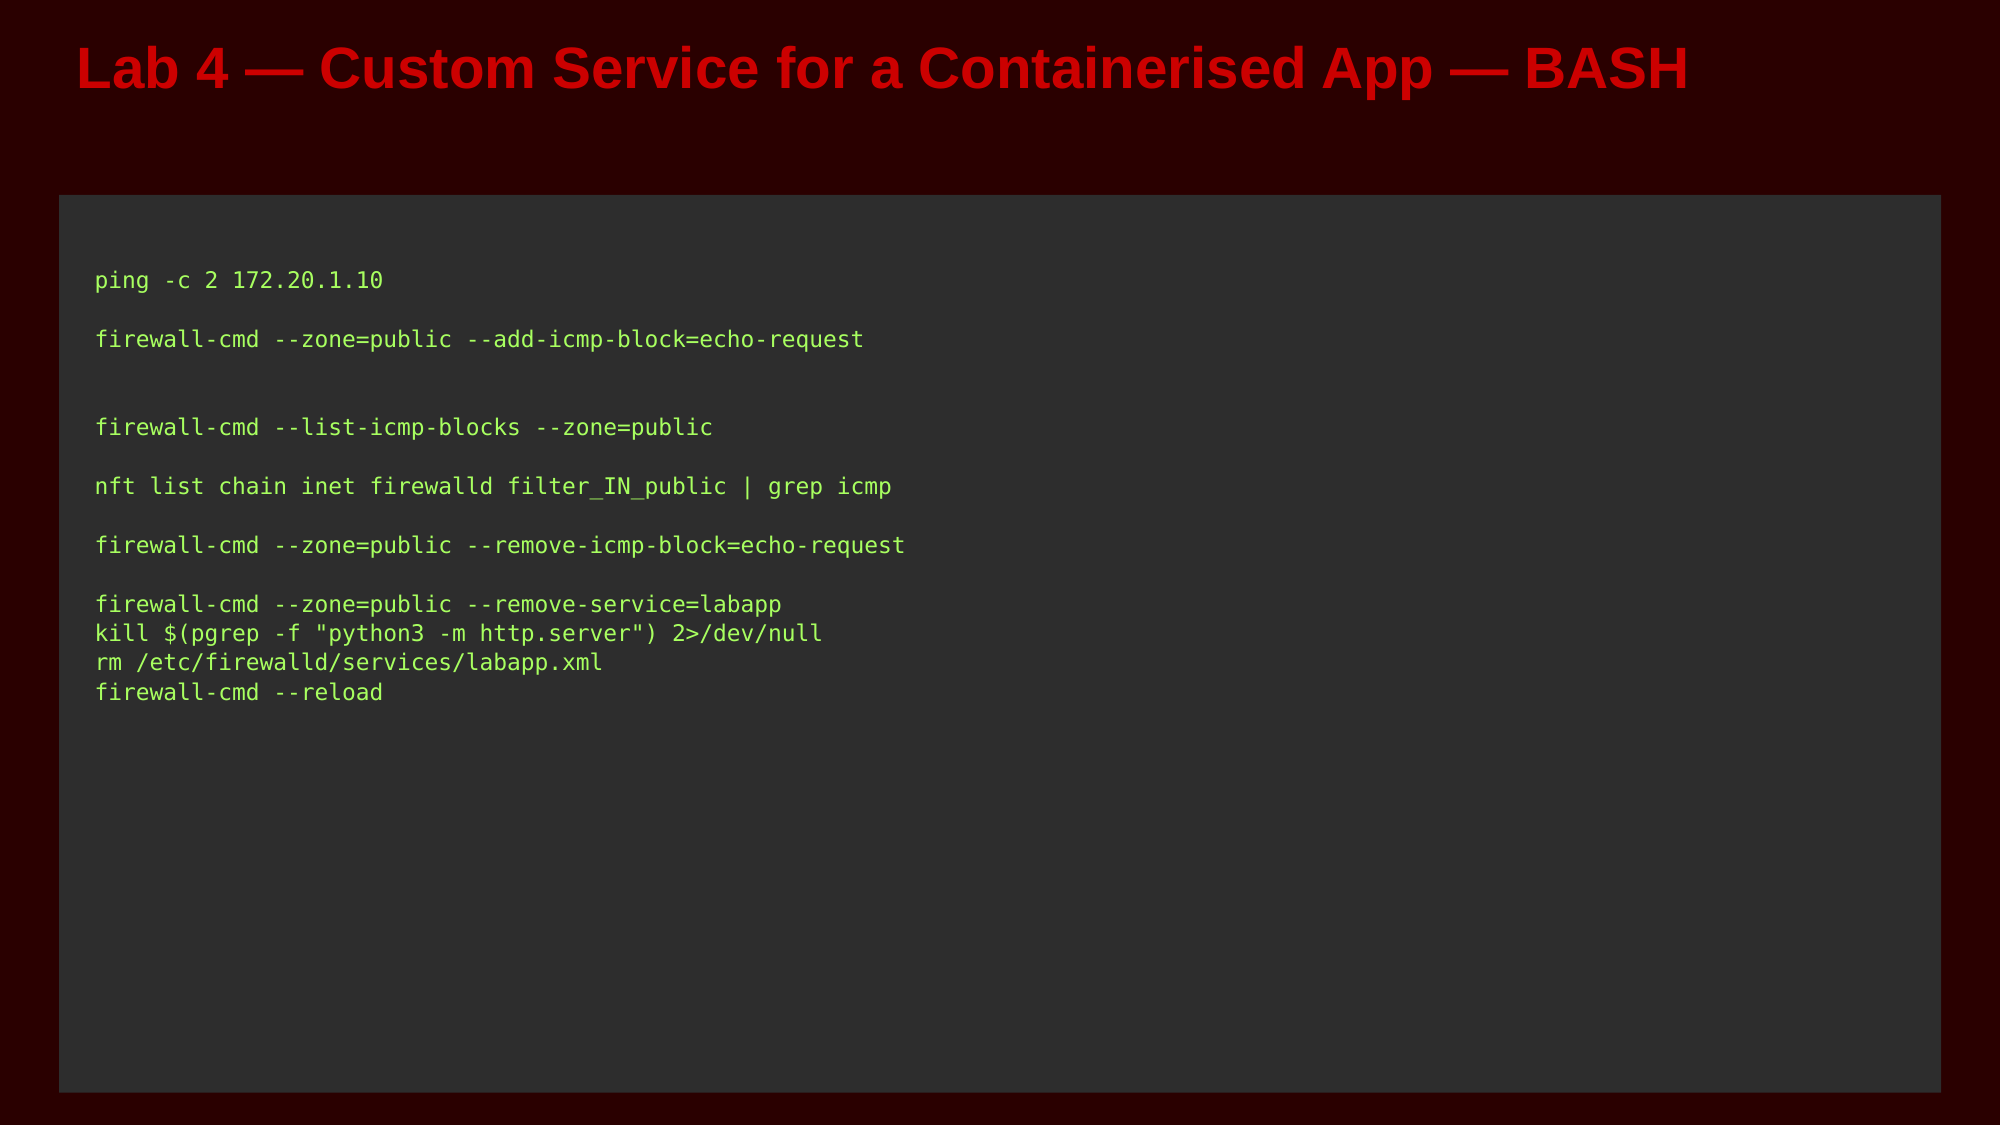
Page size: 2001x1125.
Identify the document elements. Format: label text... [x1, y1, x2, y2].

text_box ping -c 2 172.20.1.10 firewall-cmd --zone=public --add-icmp-block=echo-request firewall-cmd --list-icmp-blocks --zone=public nft list chain inet firewalld filter_IN_public | grep icmp firewall-cmd --zone=public --remove-icmp-block=echo-request firewall-cmd --zone=public --remove-service=labapp kill $(pgrep -f "python3 -m http.server") 2>/dev/null rm /etc/firewalld/services/labapp.xml firewall-cmd --reload [59, 194, 1942, 1093]
text_box Lab 4 — Custom Service for a Containerised App — BASH [59, 23, 1942, 178]
